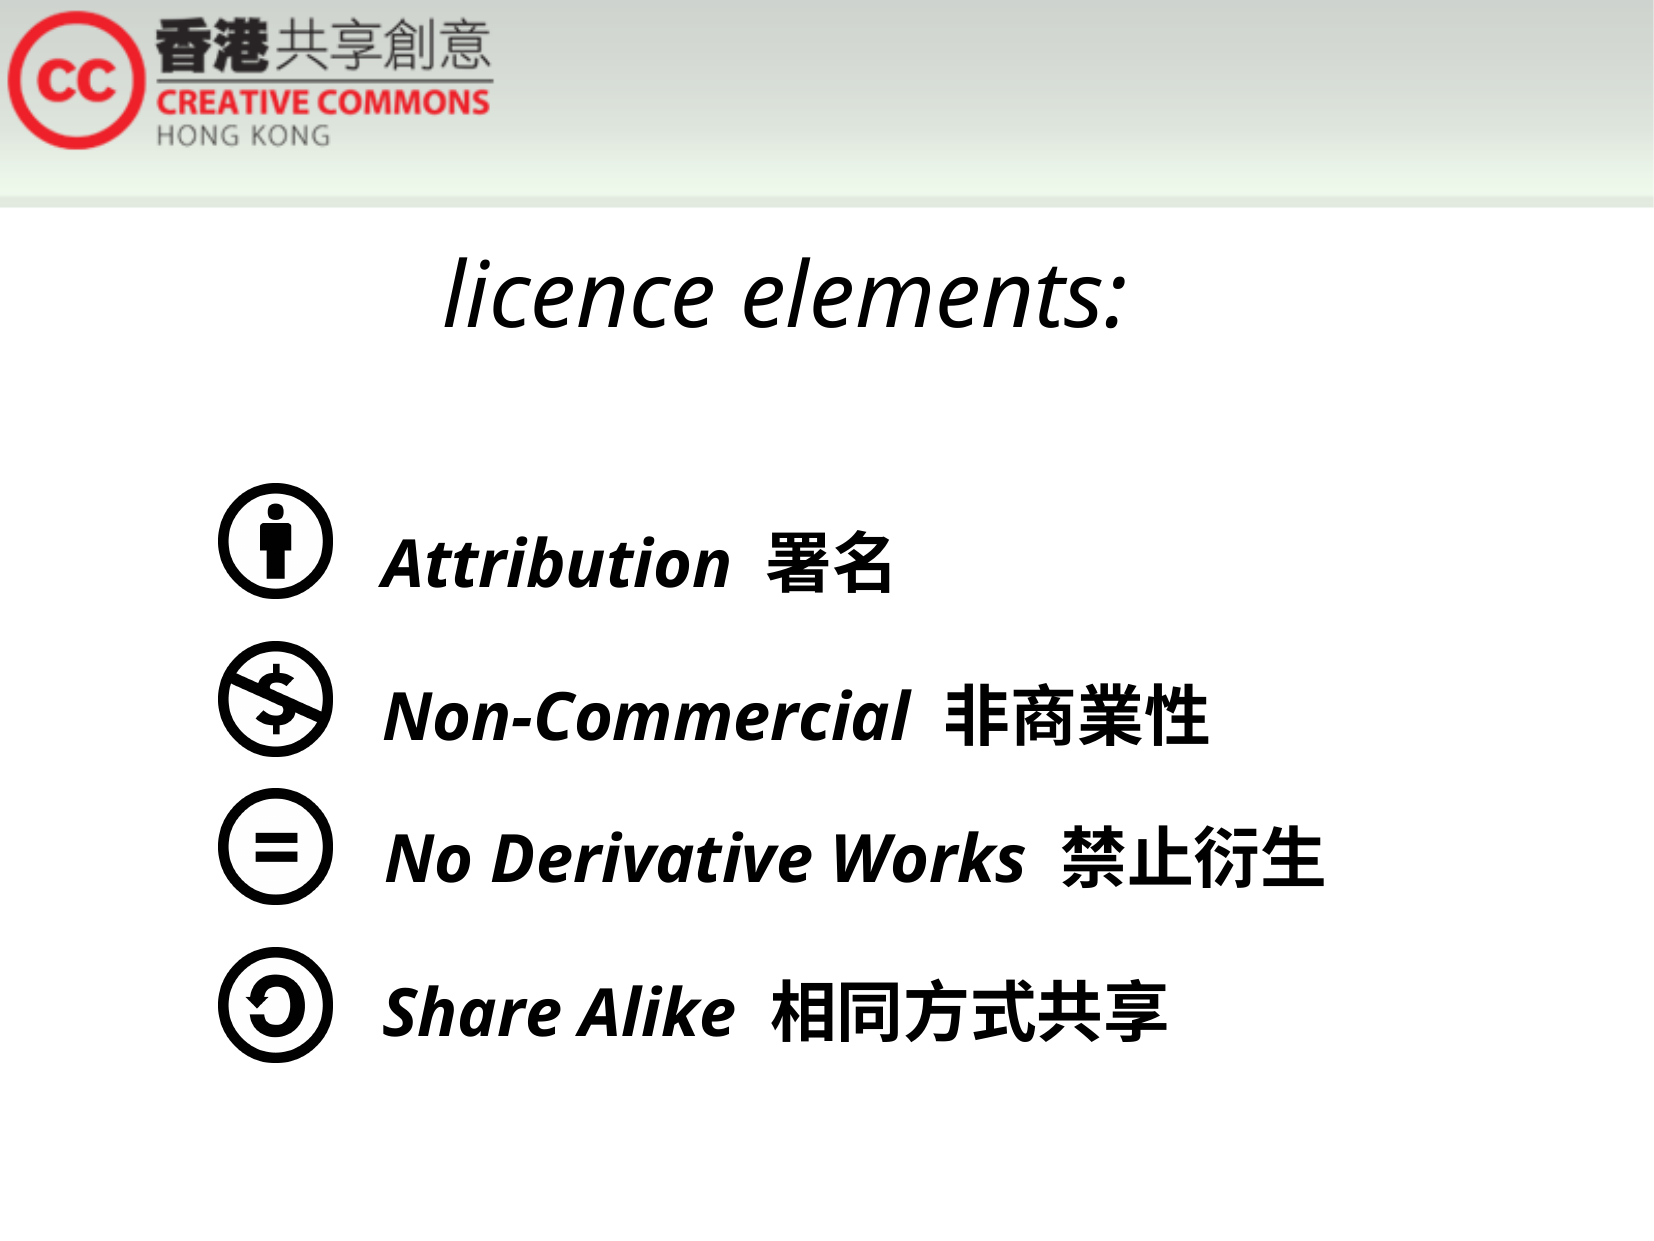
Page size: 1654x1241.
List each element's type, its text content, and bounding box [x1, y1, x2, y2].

text_box Share Alike 相同方式共享 [367, 961, 1337, 1057]
text_box Non-Commercial 非商業性 [367, 666, 1528, 762]
text_box No Derivative Works 禁止衍生 [369, 807, 1518, 904]
text_box licence elements: [82, 187, 1489, 395]
picture [0, 0, 1654, 1241]
text_box Attribution 署名 [367, 512, 1161, 609]
